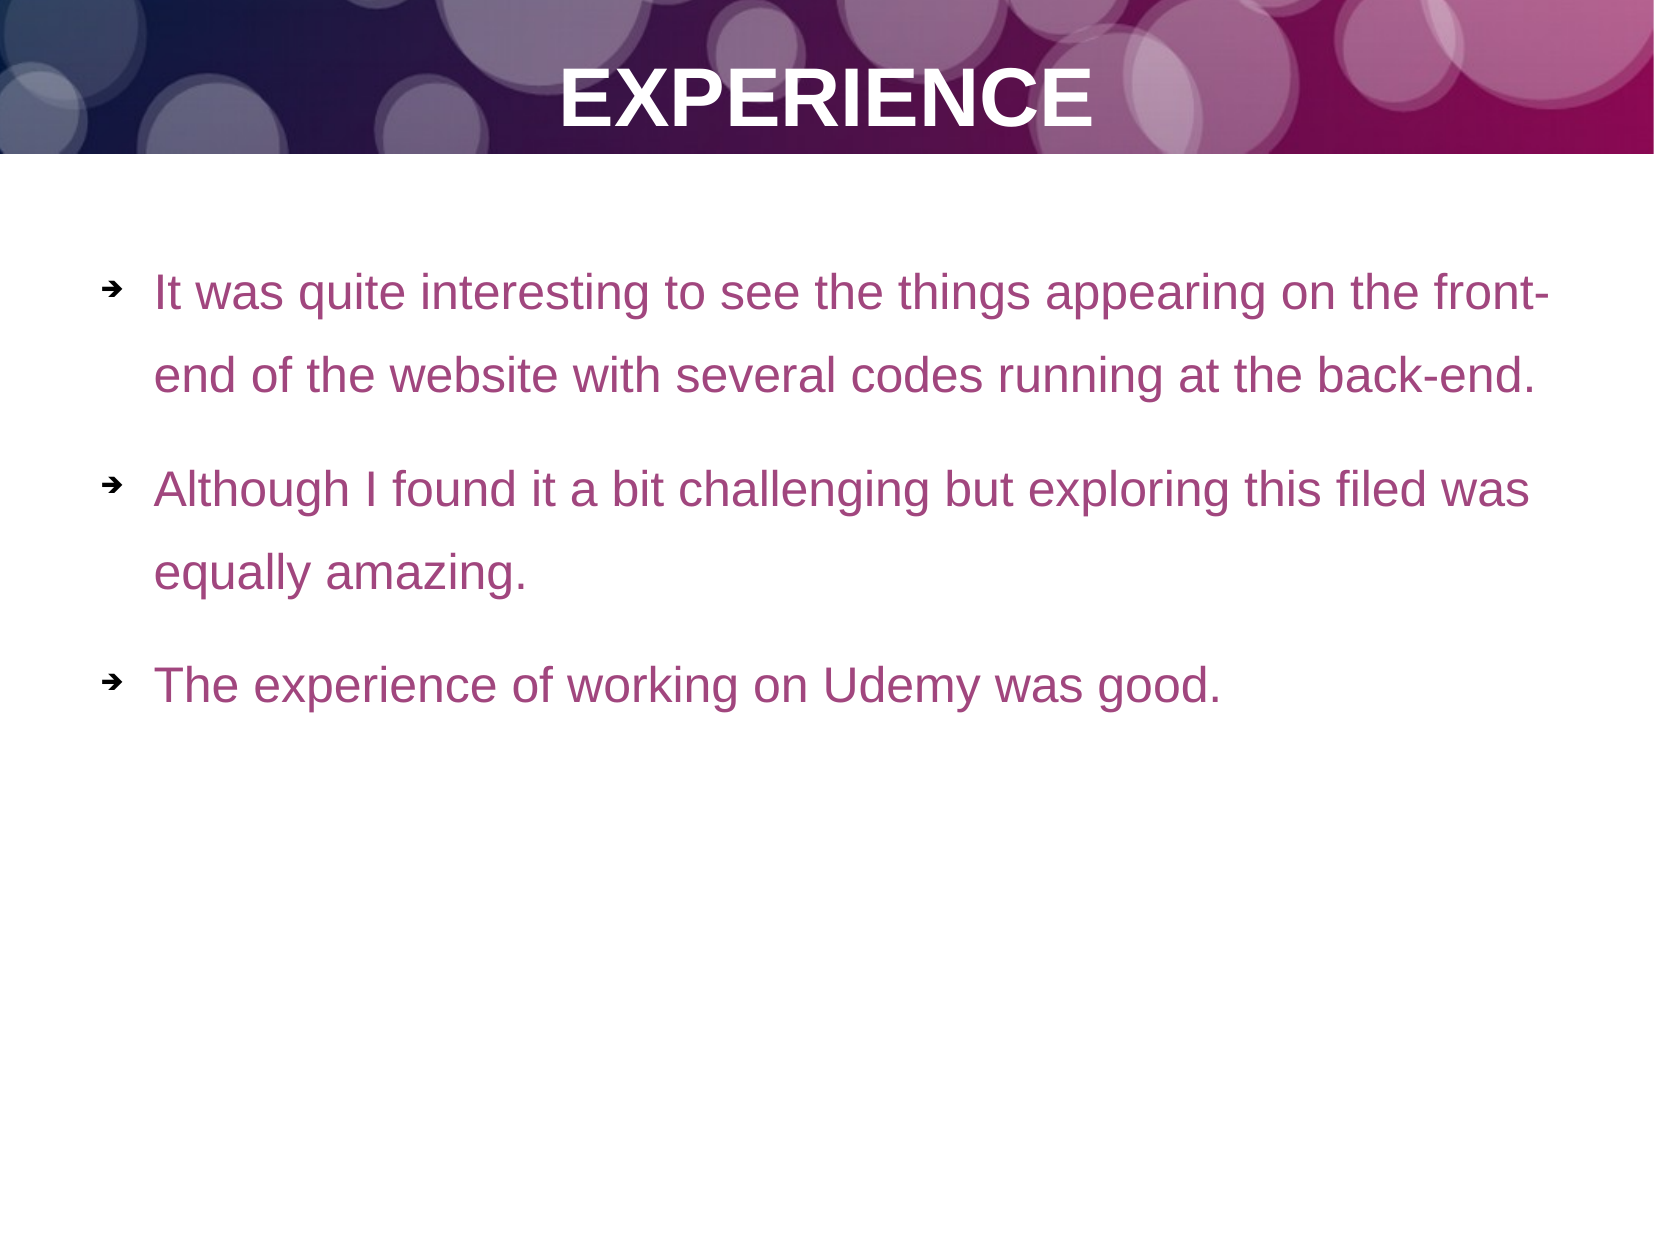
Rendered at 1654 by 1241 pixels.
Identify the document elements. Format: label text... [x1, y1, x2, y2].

picture [0, 0, 1654, 154]
title EXPERIENCE [82, 11, 1571, 184]
list It was quite interesting to see the things appearing on the front-end of the website with several codes running at the back-end. Although I found it a bit challenging but exploring this filed was equally amazing. The experience of working on Udemy was good. [82, 236, 1571, 957]
